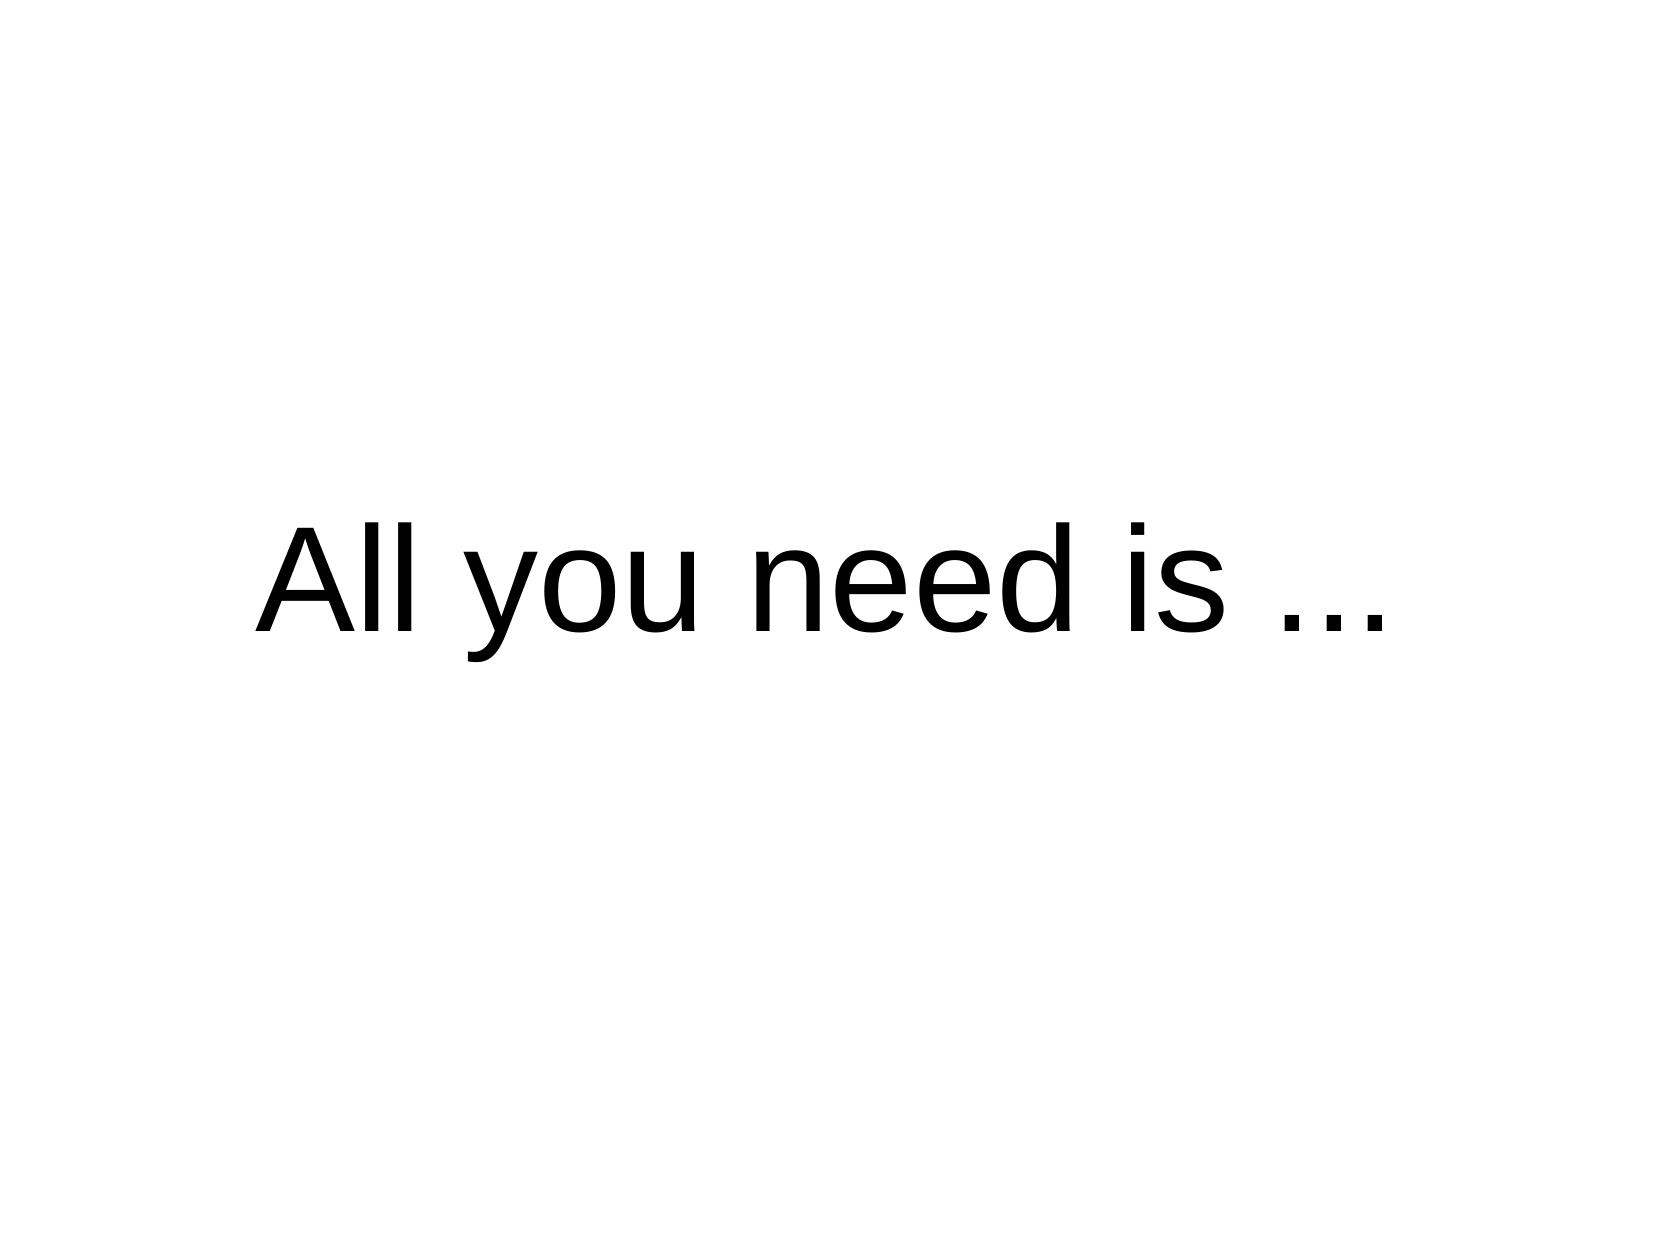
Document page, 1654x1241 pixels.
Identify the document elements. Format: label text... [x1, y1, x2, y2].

subtitle All you need is ... [82, 56, 1571, 1102]
